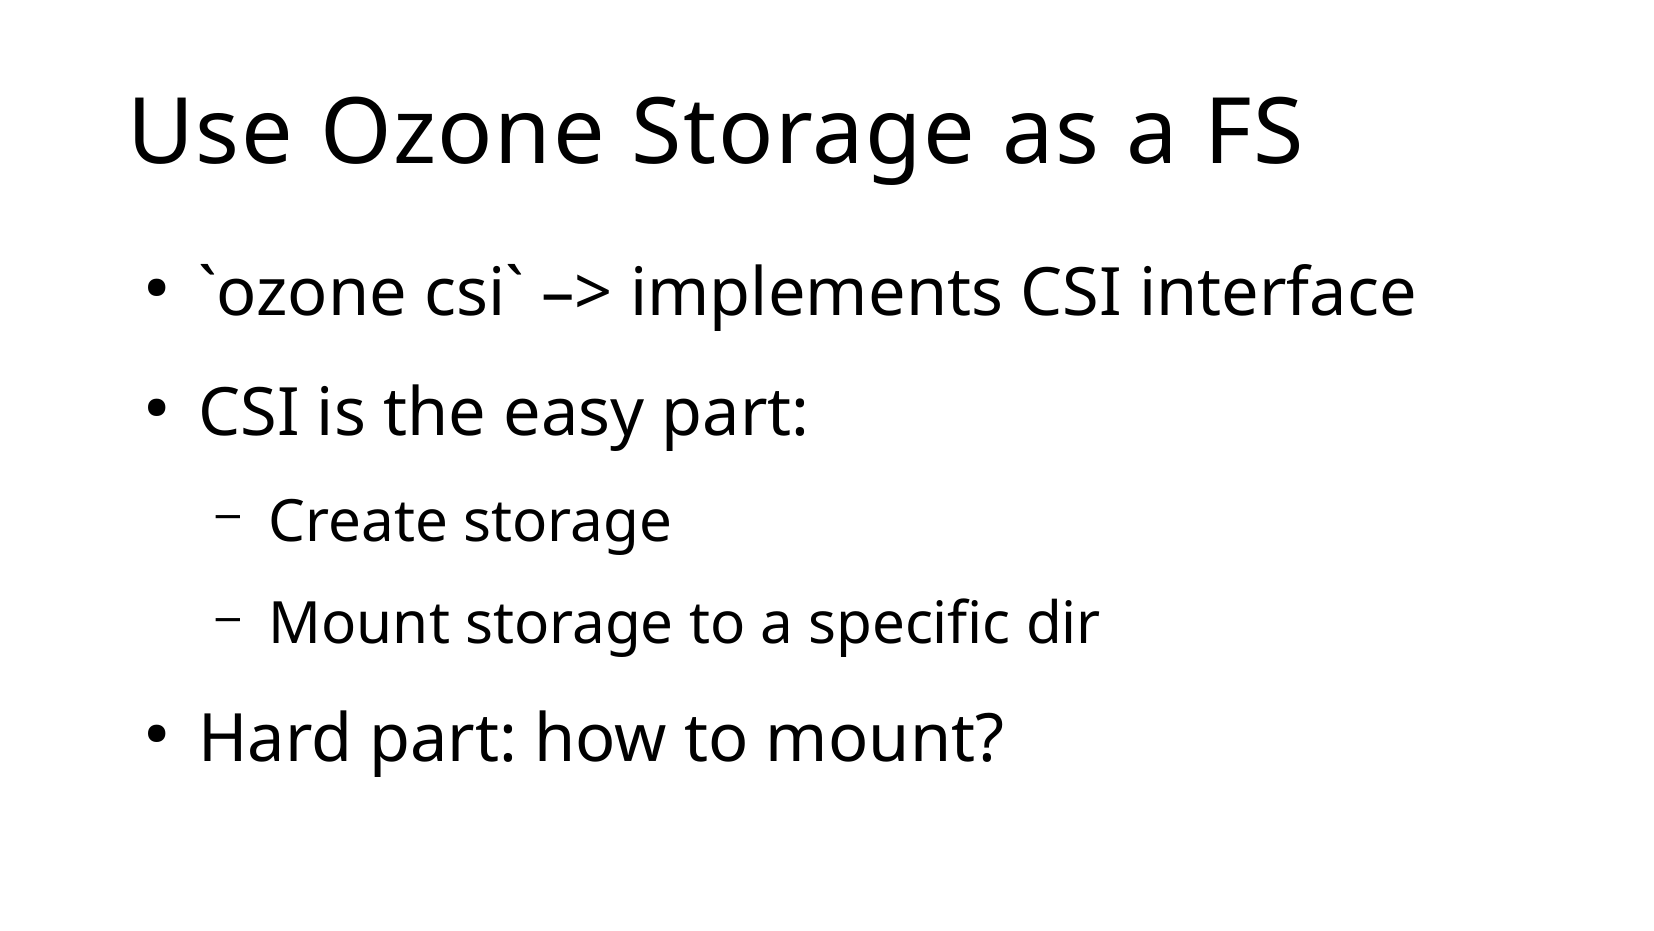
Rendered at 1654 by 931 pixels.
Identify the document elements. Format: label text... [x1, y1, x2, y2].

title Use Ozone Storage as a FS [127, 69, 1654, 187]
list `ozone csi` –> implements CSI interface CSI is the easy part: Create storage Mount storage to a specific dir Hard part: how to mount? [127, 244, 1527, 784]
